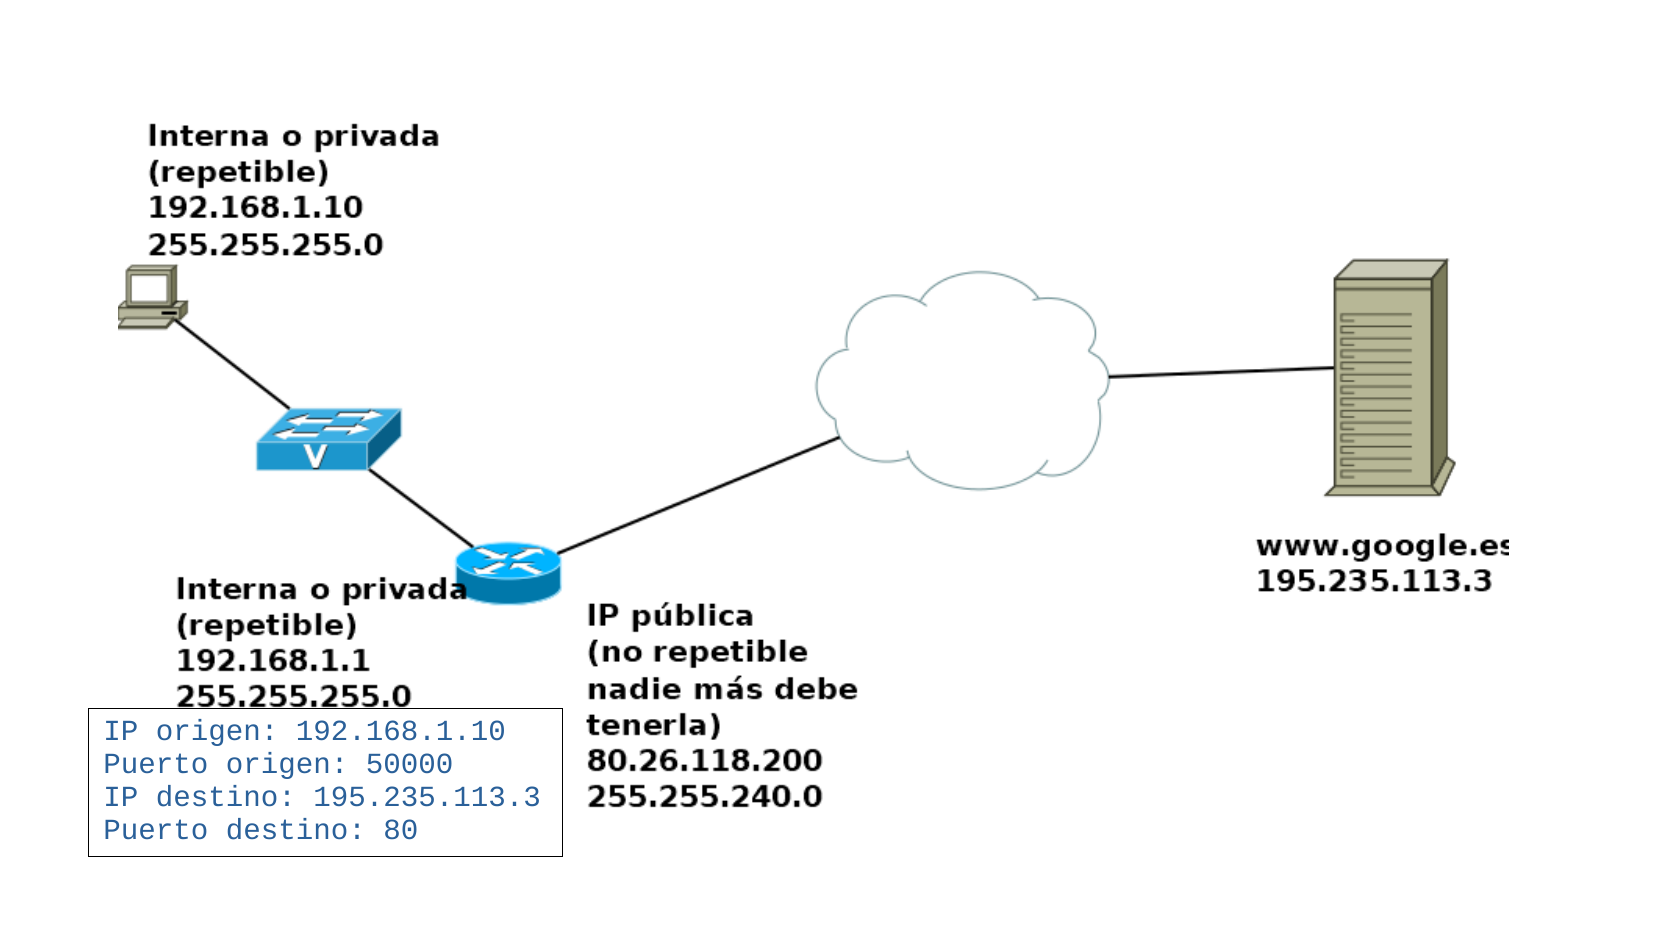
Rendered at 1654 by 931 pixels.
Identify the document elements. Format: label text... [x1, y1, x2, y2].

picture [118, 118, 1509, 815]
text_box IP origen: 192.168.1.10 Puerto origen: 50000 IP destino: 195.235.113.3 Puerto destino: 80 [88, 708, 563, 857]
